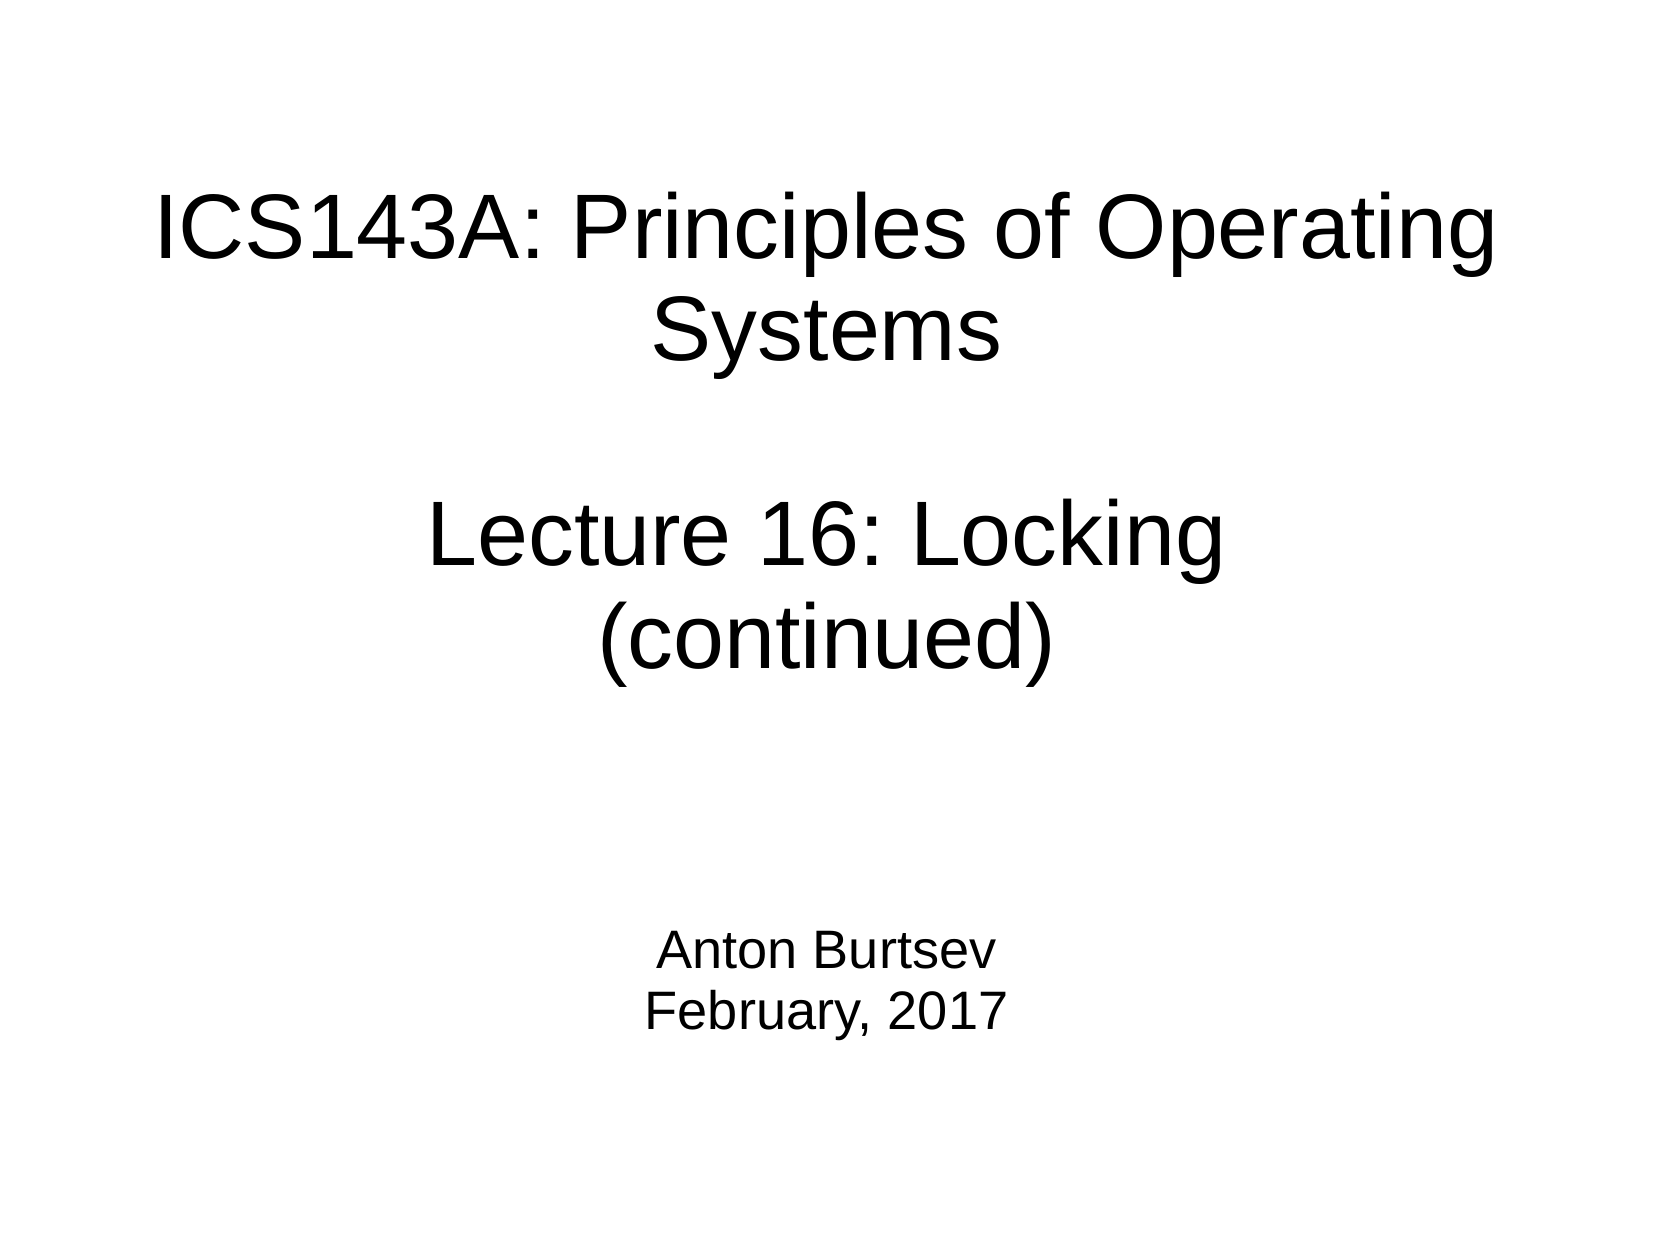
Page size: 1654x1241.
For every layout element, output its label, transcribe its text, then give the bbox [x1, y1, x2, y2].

title ICS143A: Principles of Operating Systems Lecture 16: Locking (continued) [82, 113, 1571, 637]
subtitle Anton Burtsev February, 2017 [82, 637, 1571, 1109]
